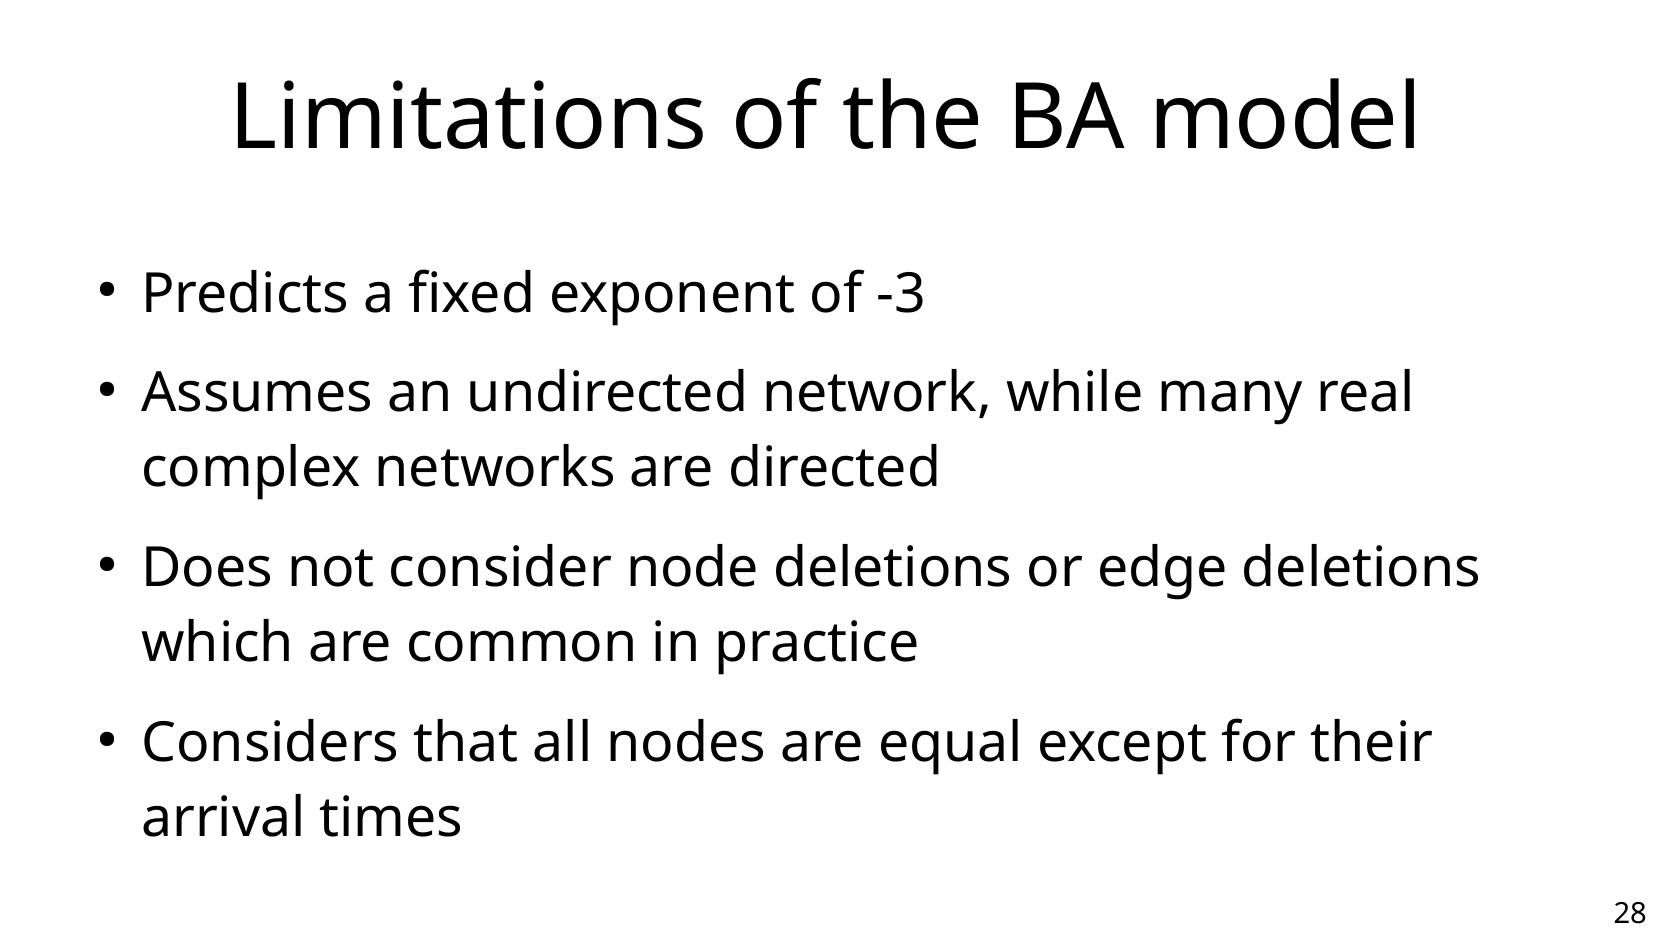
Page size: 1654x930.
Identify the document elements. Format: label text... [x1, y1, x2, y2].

list Predicts a fixed exponent of -3 Assumes an undirected network, while many real complex networks are directed Does not consider node deletions or edge deletions which are common in practice Considers that all nodes are equal except for their arrival times [82, 252, 1571, 856]
title Limitations of the BA model [82, 1, 1571, 225]
